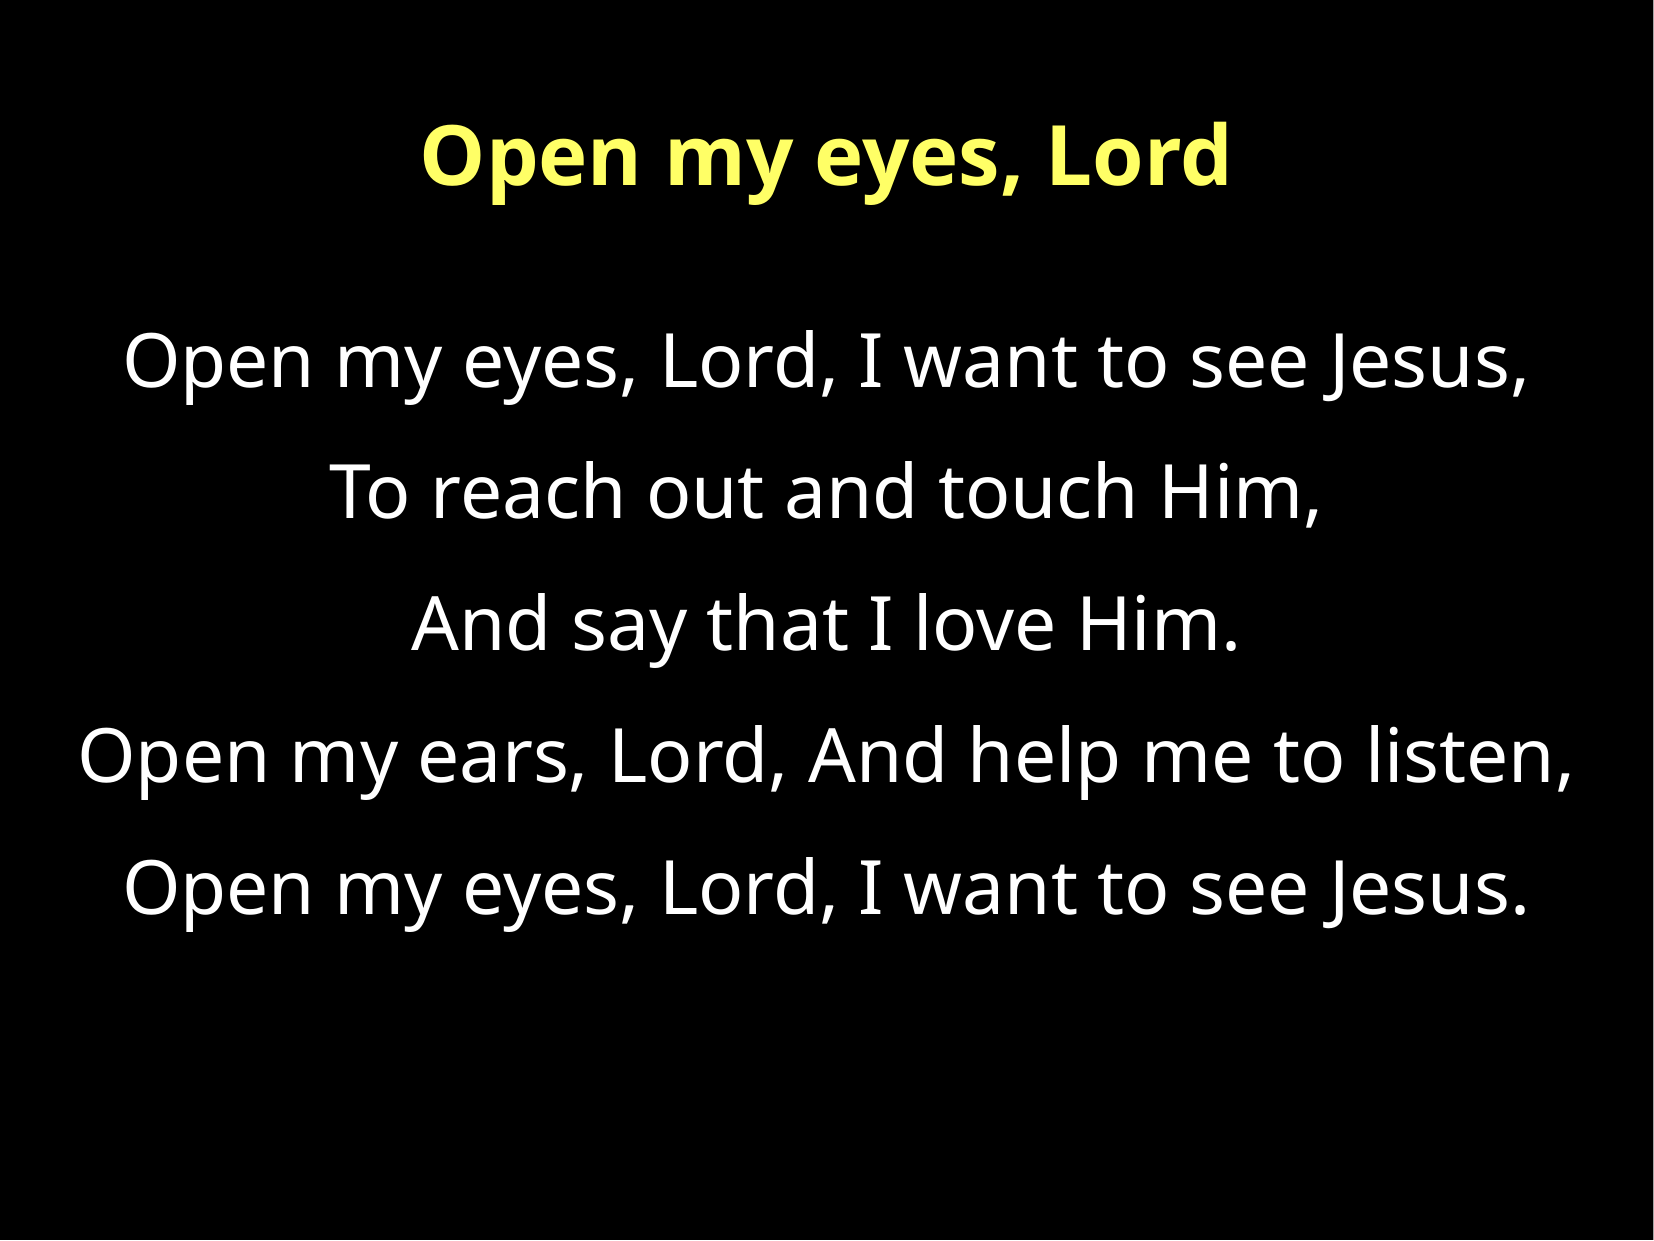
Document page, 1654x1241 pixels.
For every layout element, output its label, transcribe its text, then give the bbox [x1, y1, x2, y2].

list Open my eyes, Lord, I want to see Jesus, To reach out and touch Him, And say that I love Him. Open my ears, Lord, And help me to listen, Open my eyes, Lord, I want to see Jesus. [0, 307, 1654, 1229]
title Open my eyes, Lord [0, 49, 1654, 257]
